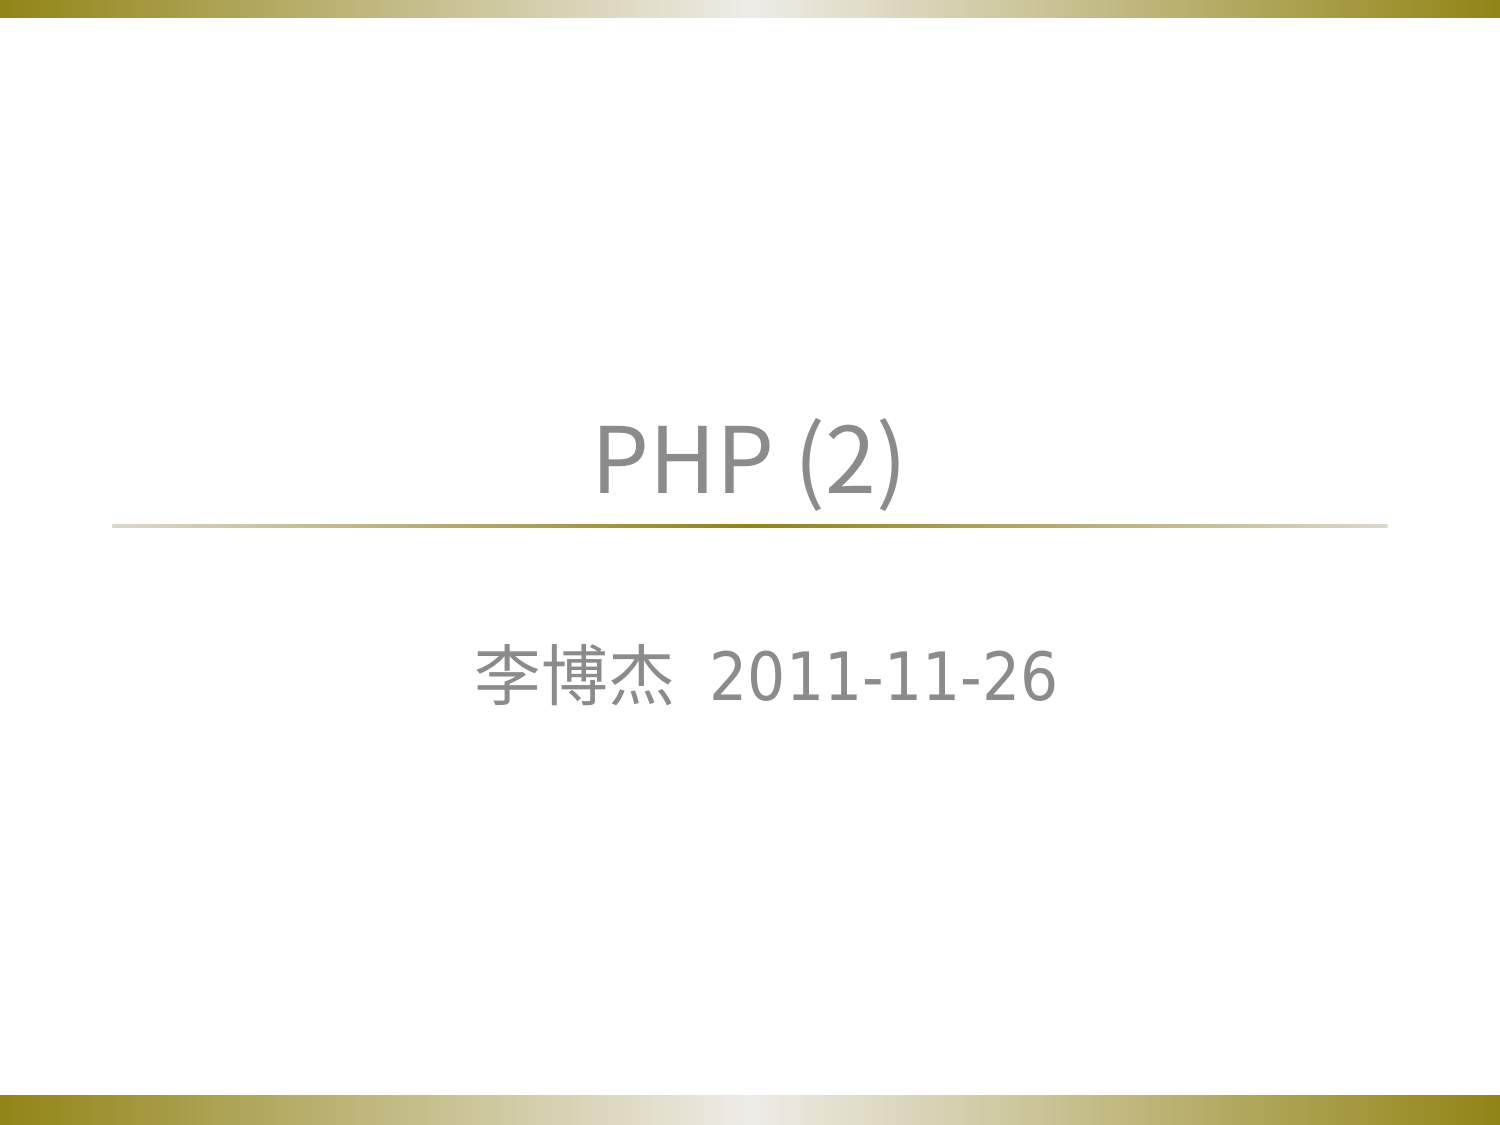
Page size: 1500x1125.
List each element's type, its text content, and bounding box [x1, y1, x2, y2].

title PHP (2) [112, 275, 1388, 528]
subtitle 李博杰 2011-11-26 [225, 527, 1275, 815]
